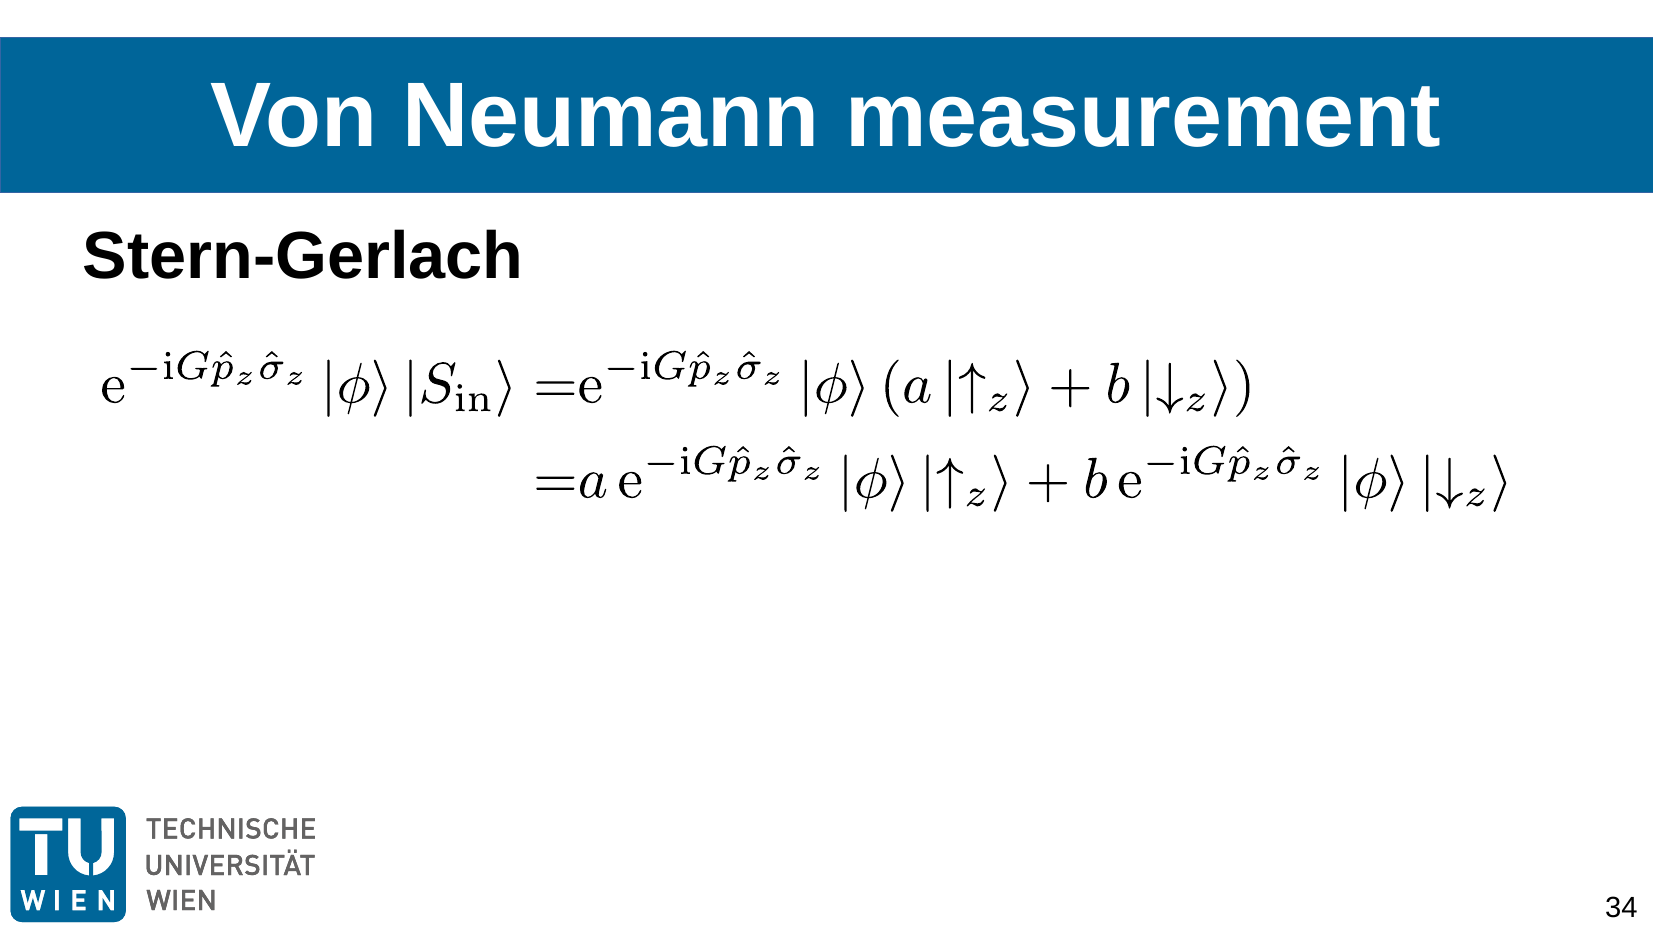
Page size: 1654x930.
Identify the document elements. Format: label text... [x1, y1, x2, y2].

title Von Neumann measurement [0, 37, 1653, 193]
list Stern-Gerlach [82, 217, 1571, 301]
picture [90, 330, 1515, 525]
